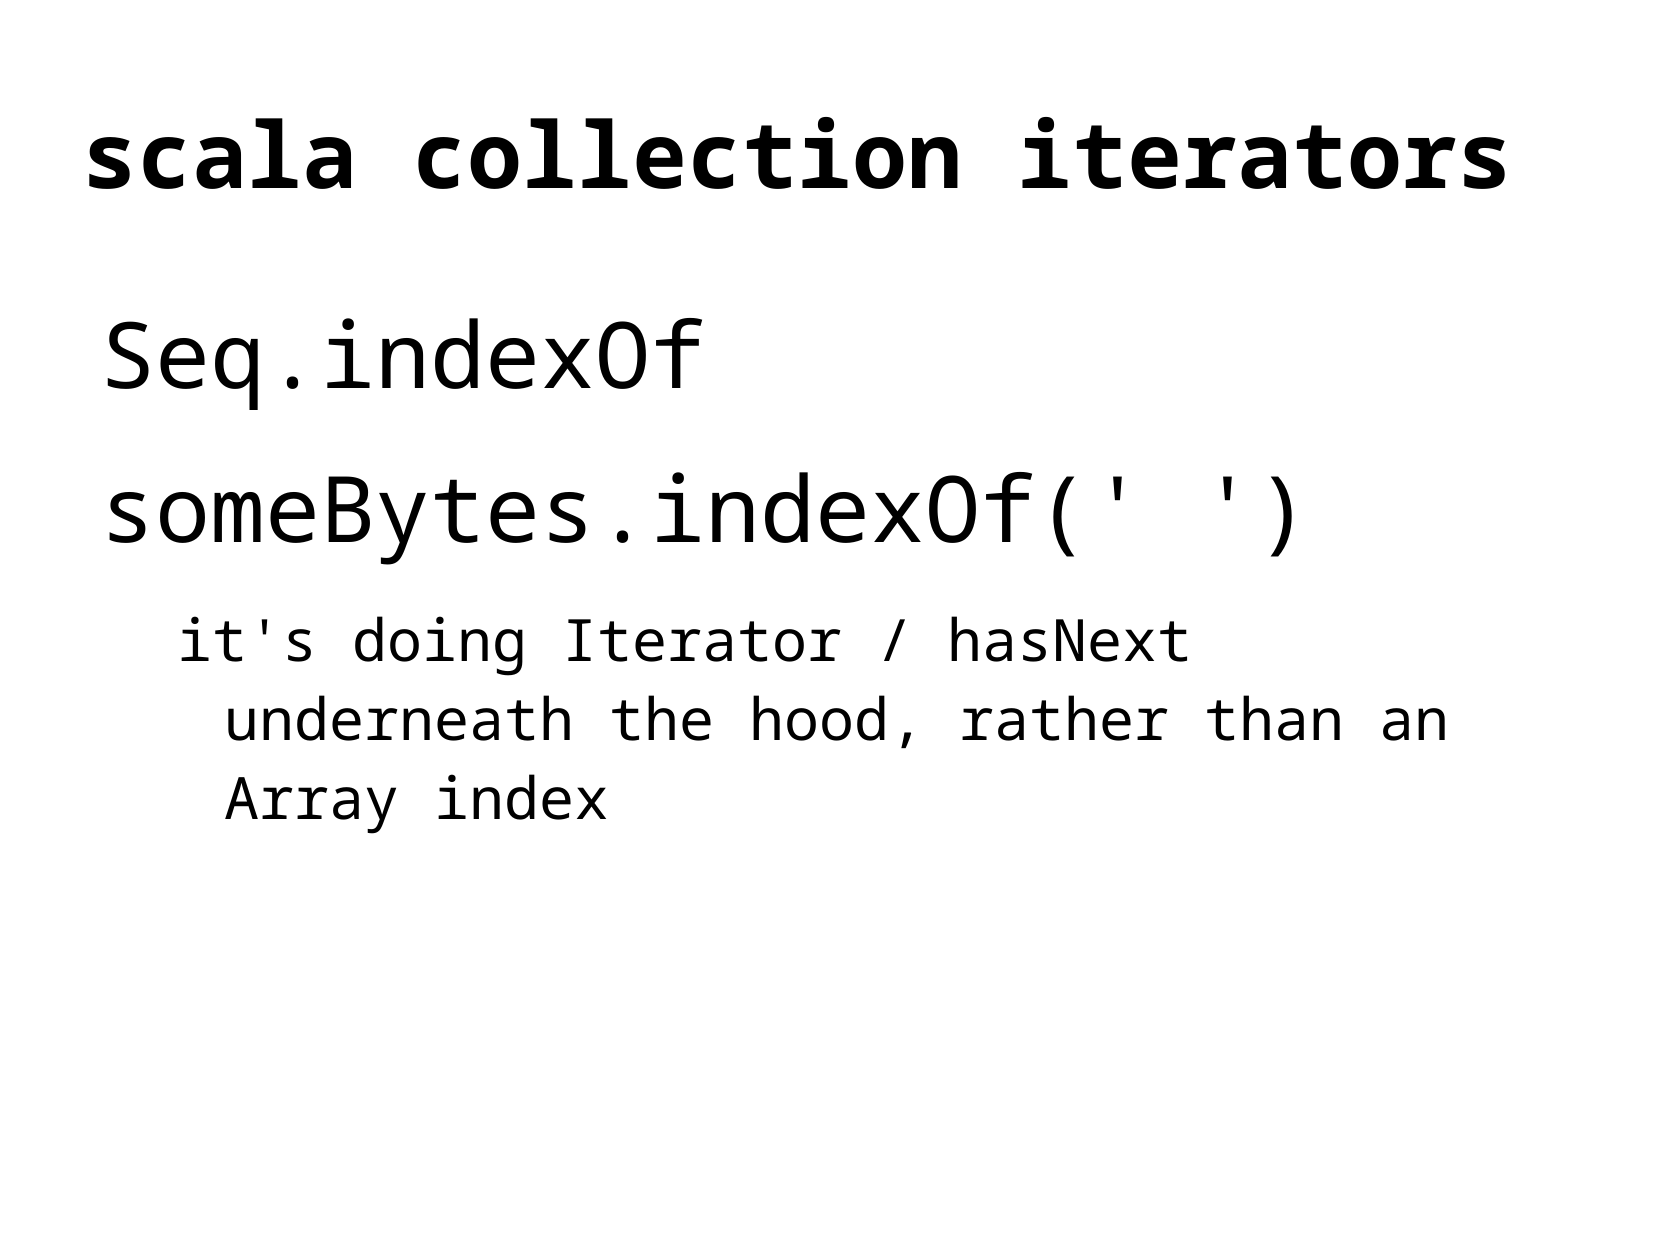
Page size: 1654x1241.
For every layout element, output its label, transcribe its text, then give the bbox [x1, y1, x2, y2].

title scala collection iterators [82, 49, 1571, 257]
list Seq.indexOf someBytes.indexOf(' ') it's doing Iterator / hasNext underneath the hood, rather than an Array index [82, 290, 1571, 1094]
